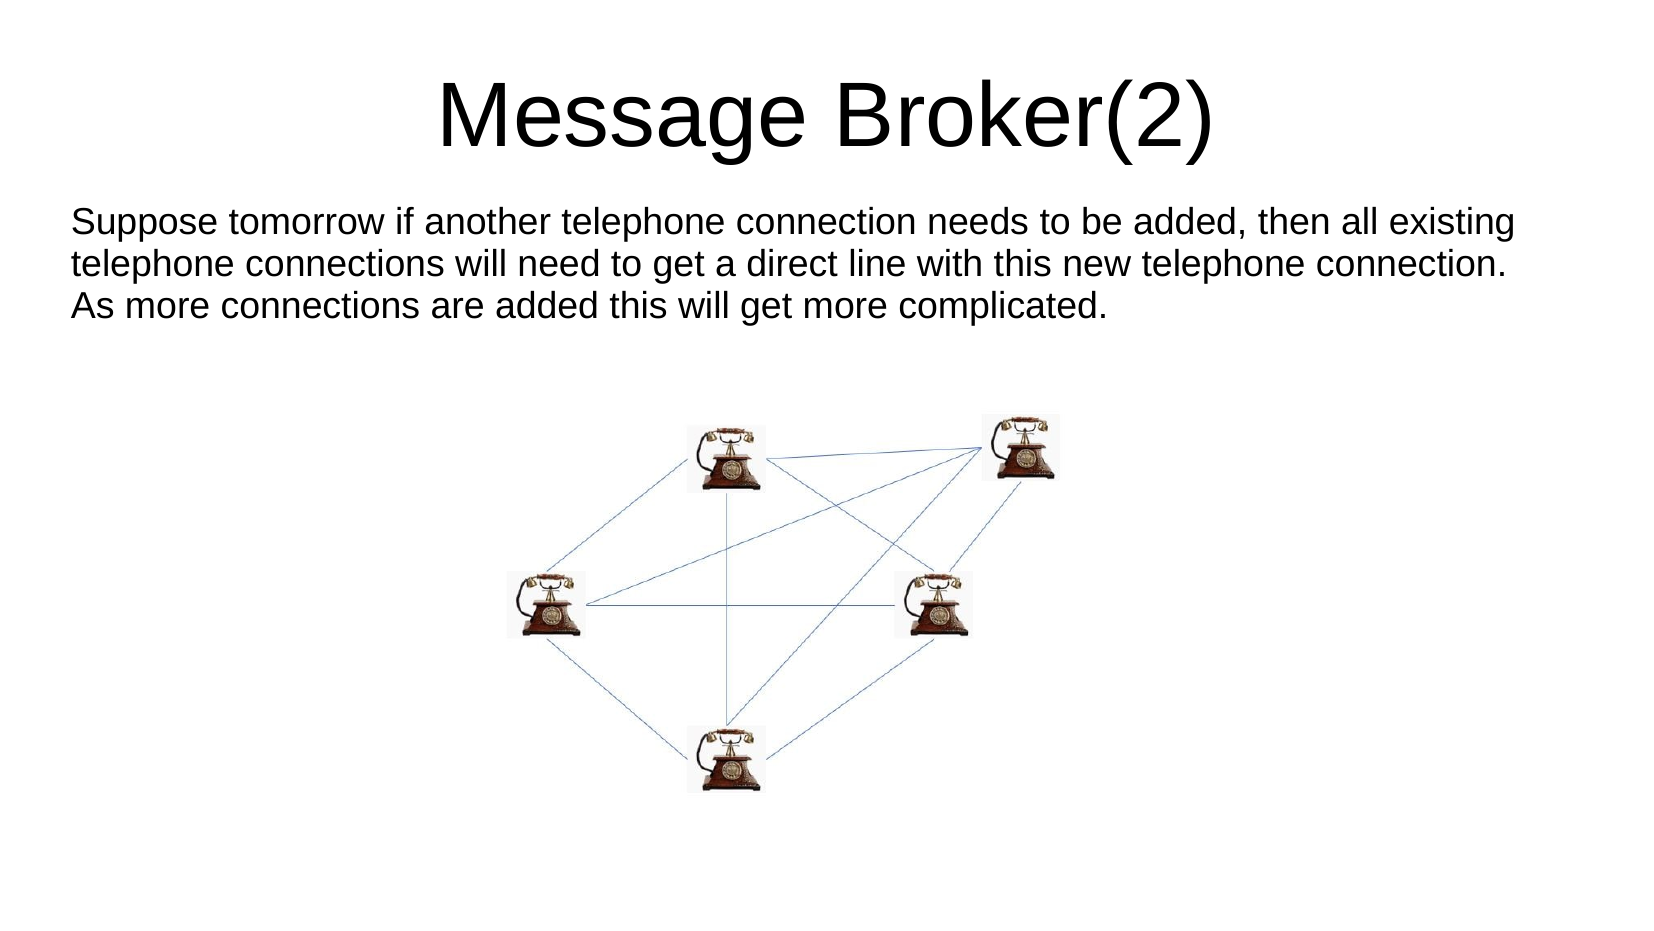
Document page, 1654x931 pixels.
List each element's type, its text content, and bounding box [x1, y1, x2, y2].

picture [472, 401, 1065, 805]
title Message Broker(2) [82, 37, 1571, 193]
list Suppose tomorrow if another telephone connection needs to be added, then all existing telephone connections will need to get a direct line with this new telephone connection. As more connections are added this will get more complicated. [70, 200, 1560, 741]
